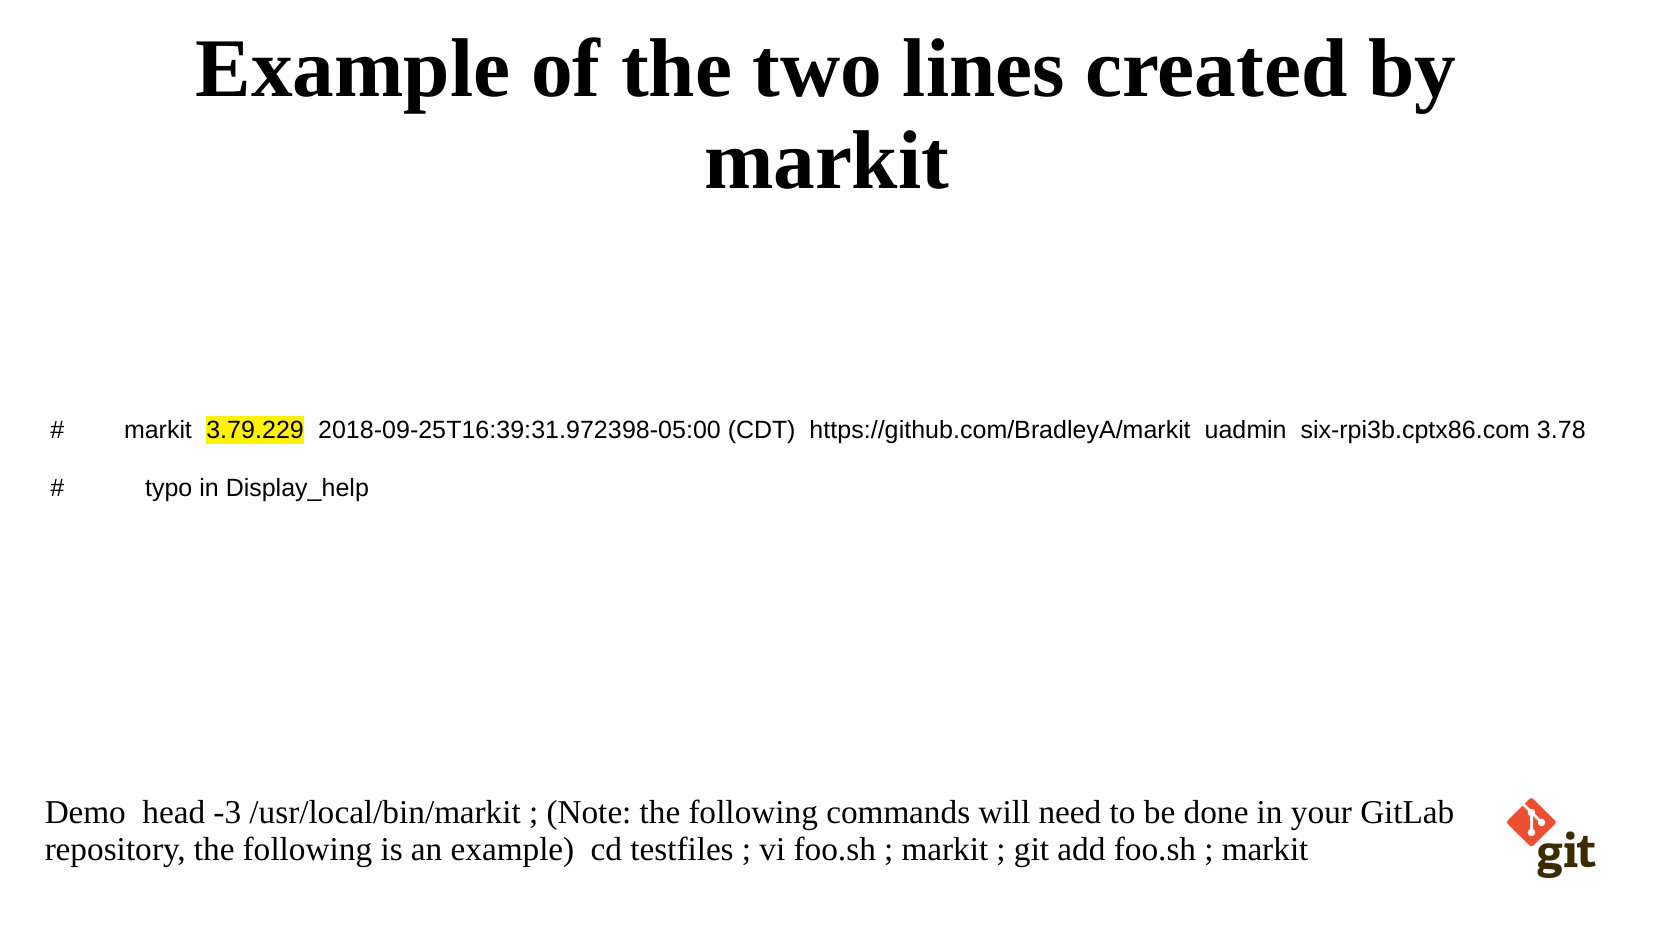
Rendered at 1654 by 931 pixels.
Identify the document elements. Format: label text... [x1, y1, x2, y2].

list # markit 3.79.229 2018-09-25T16:39:31.972398-05:00 (CDT) https://github.com/BradleyA/markit uadmin six-rpi3b.cptx86.com 3.78 # typo in Display_help [15, 217, 1636, 758]
text_box Demo head -3 /usr/local/bin/markit ; (Note: the following commands will need to be done in your GitLab repository, the following is an example) cd testfiles ; vi foo.sh ; markit ; git add foo.sh ; markit [30, 786, 1501, 913]
picture [1497, 789, 1606, 886]
title Example of the two lines created by markit [82, 22, 1571, 207]
